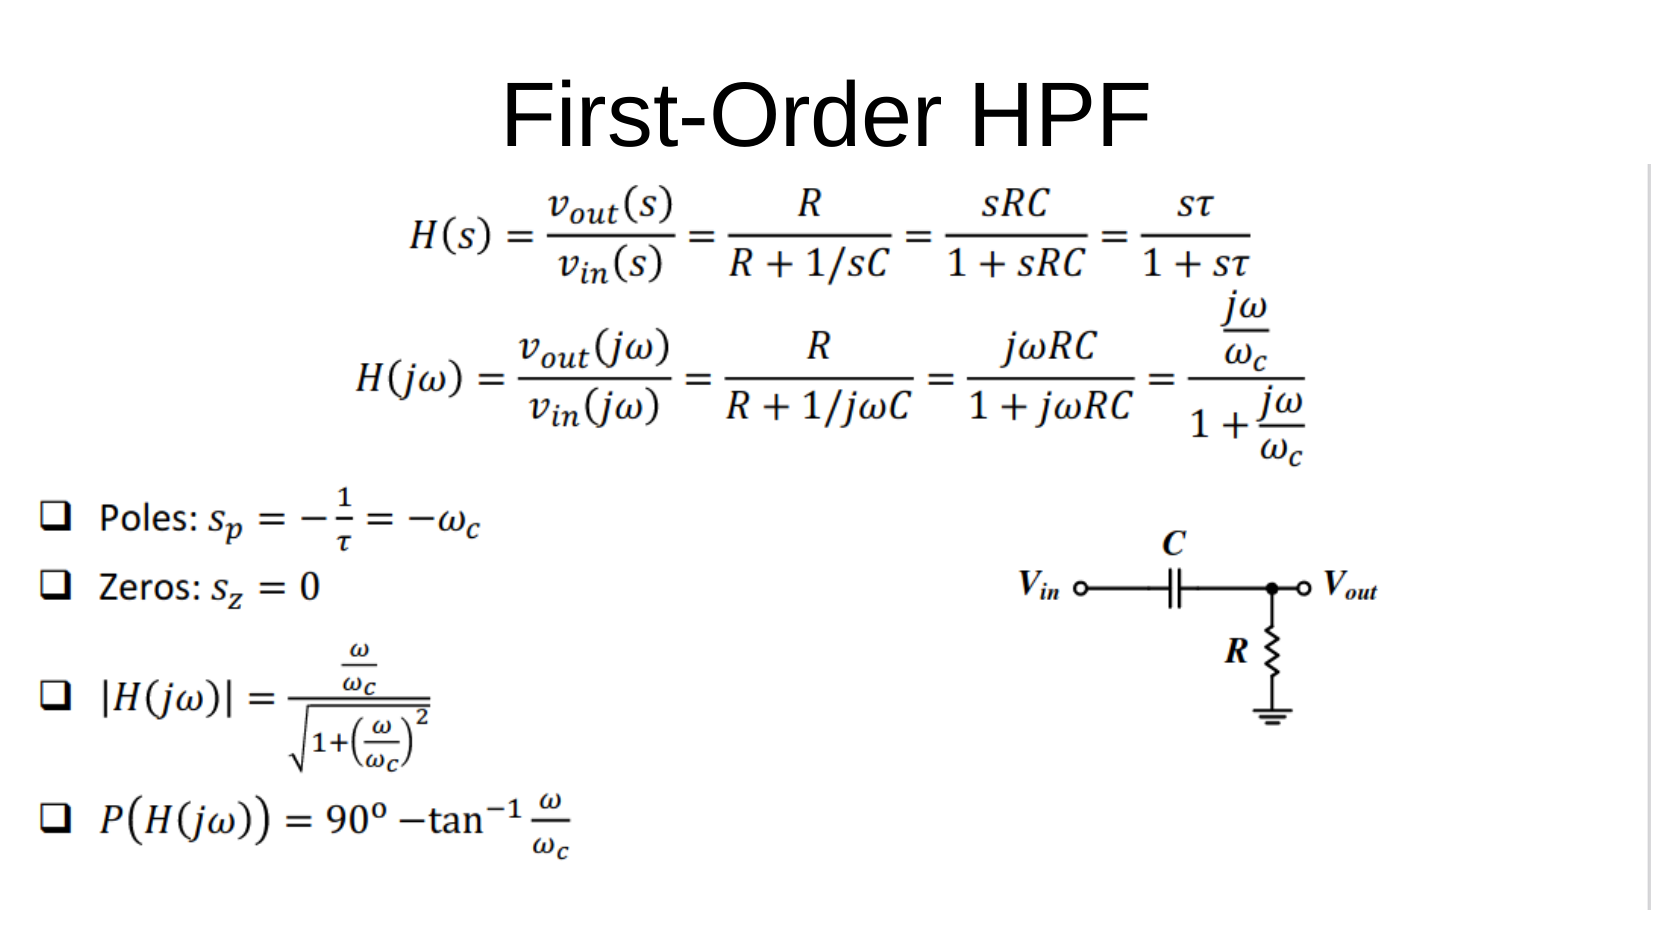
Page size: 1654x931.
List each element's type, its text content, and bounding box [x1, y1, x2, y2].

title First-Order HPF [82, 37, 1571, 164]
picture [15, 164, 1651, 910]
